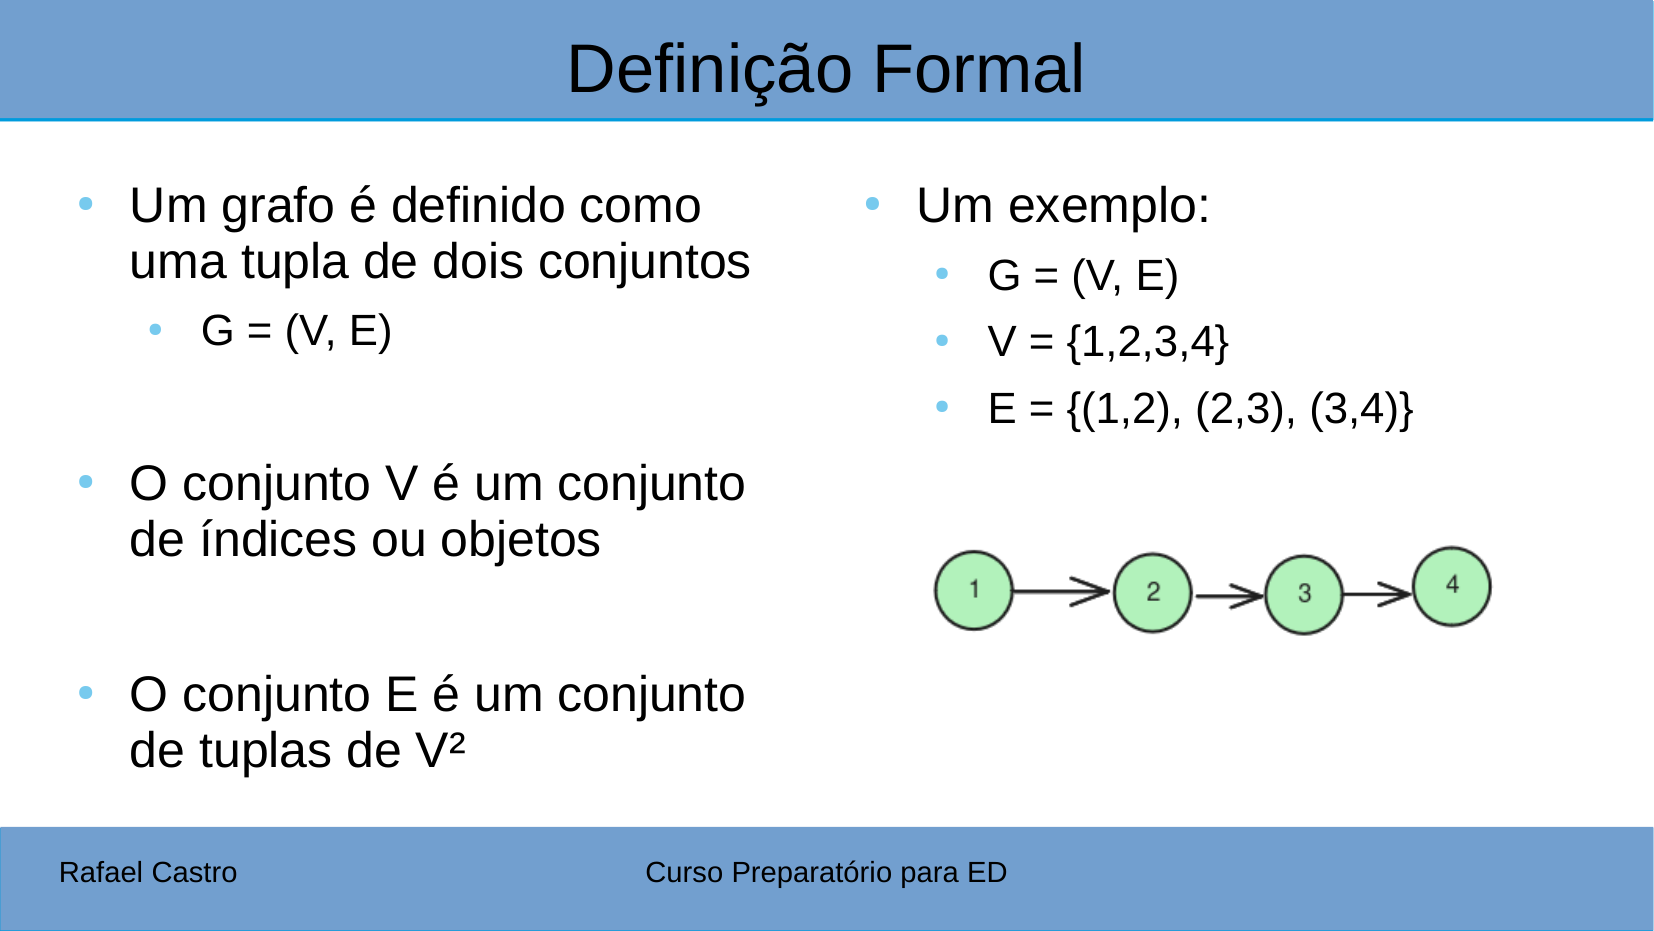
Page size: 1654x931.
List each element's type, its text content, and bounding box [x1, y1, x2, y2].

list Um grafo é definido como uma tupla de dois conjuntos G = (V, E) O conjunto V é um conjunto de índices ou objetos O conjunto E é um conjunto de tuplas de V² [59, 177, 809, 768]
list Um exemplo: G = (V, E) V = {1,2,3,4} E = {(1,2), (2,3), (3,4)} [845, 177, 1596, 768]
picture [921, 533, 1506, 650]
title Definição Formal [59, 29, 1595, 108]
